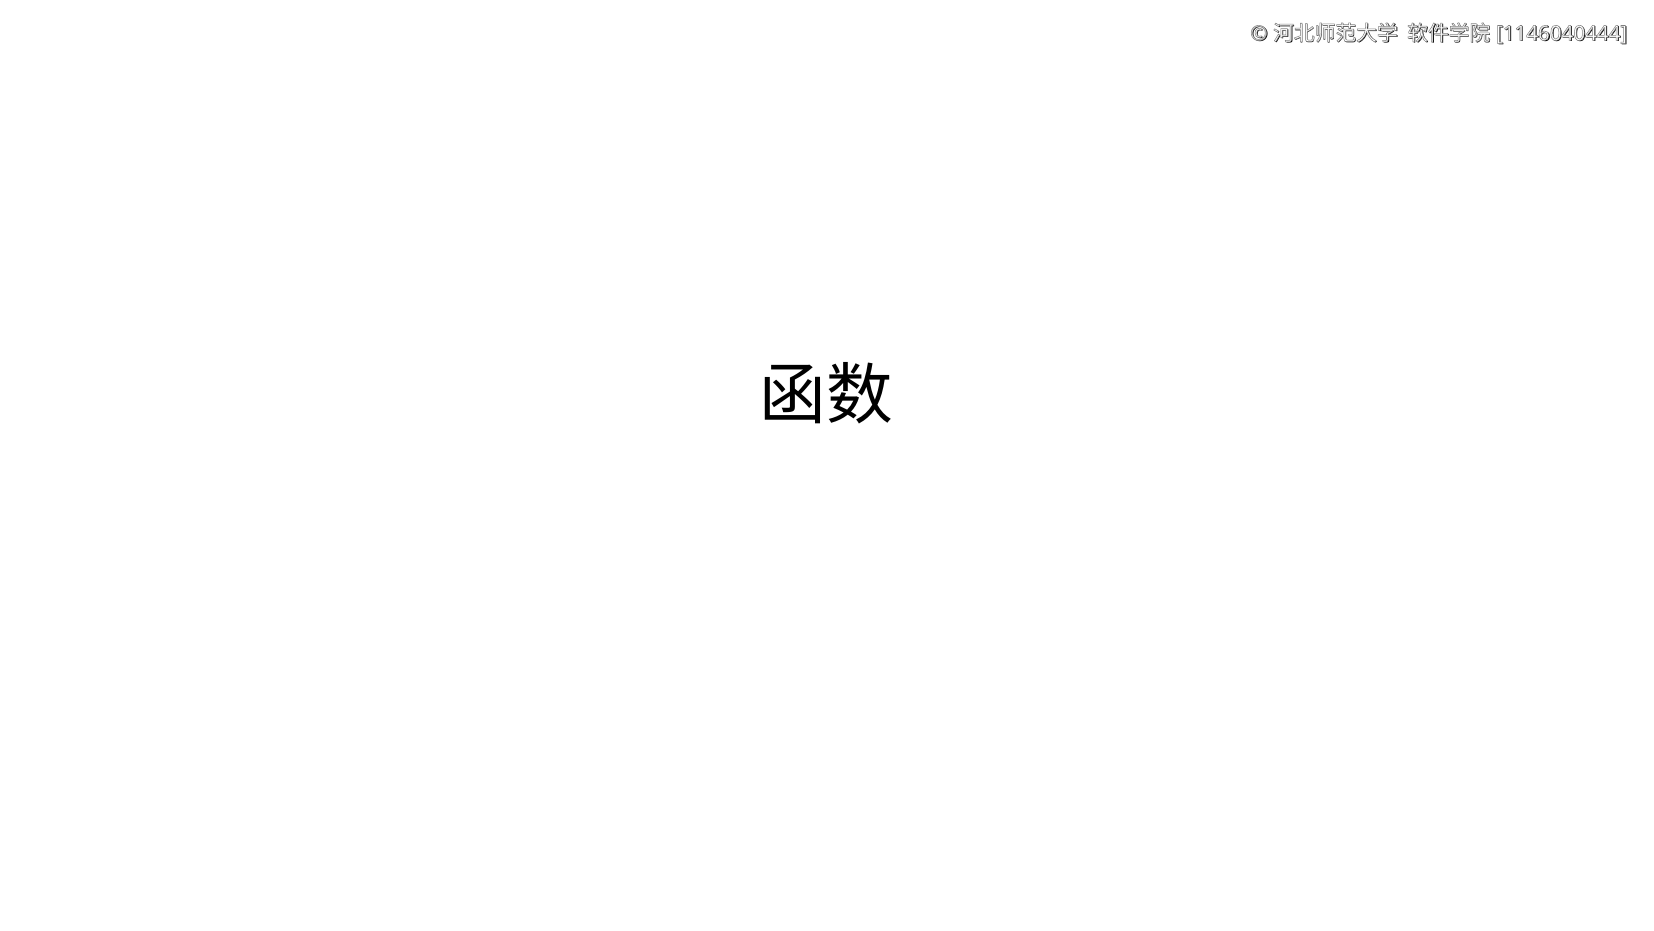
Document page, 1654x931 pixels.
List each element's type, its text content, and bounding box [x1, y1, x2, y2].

subtitle 函数 [82, 37, 1571, 742]
